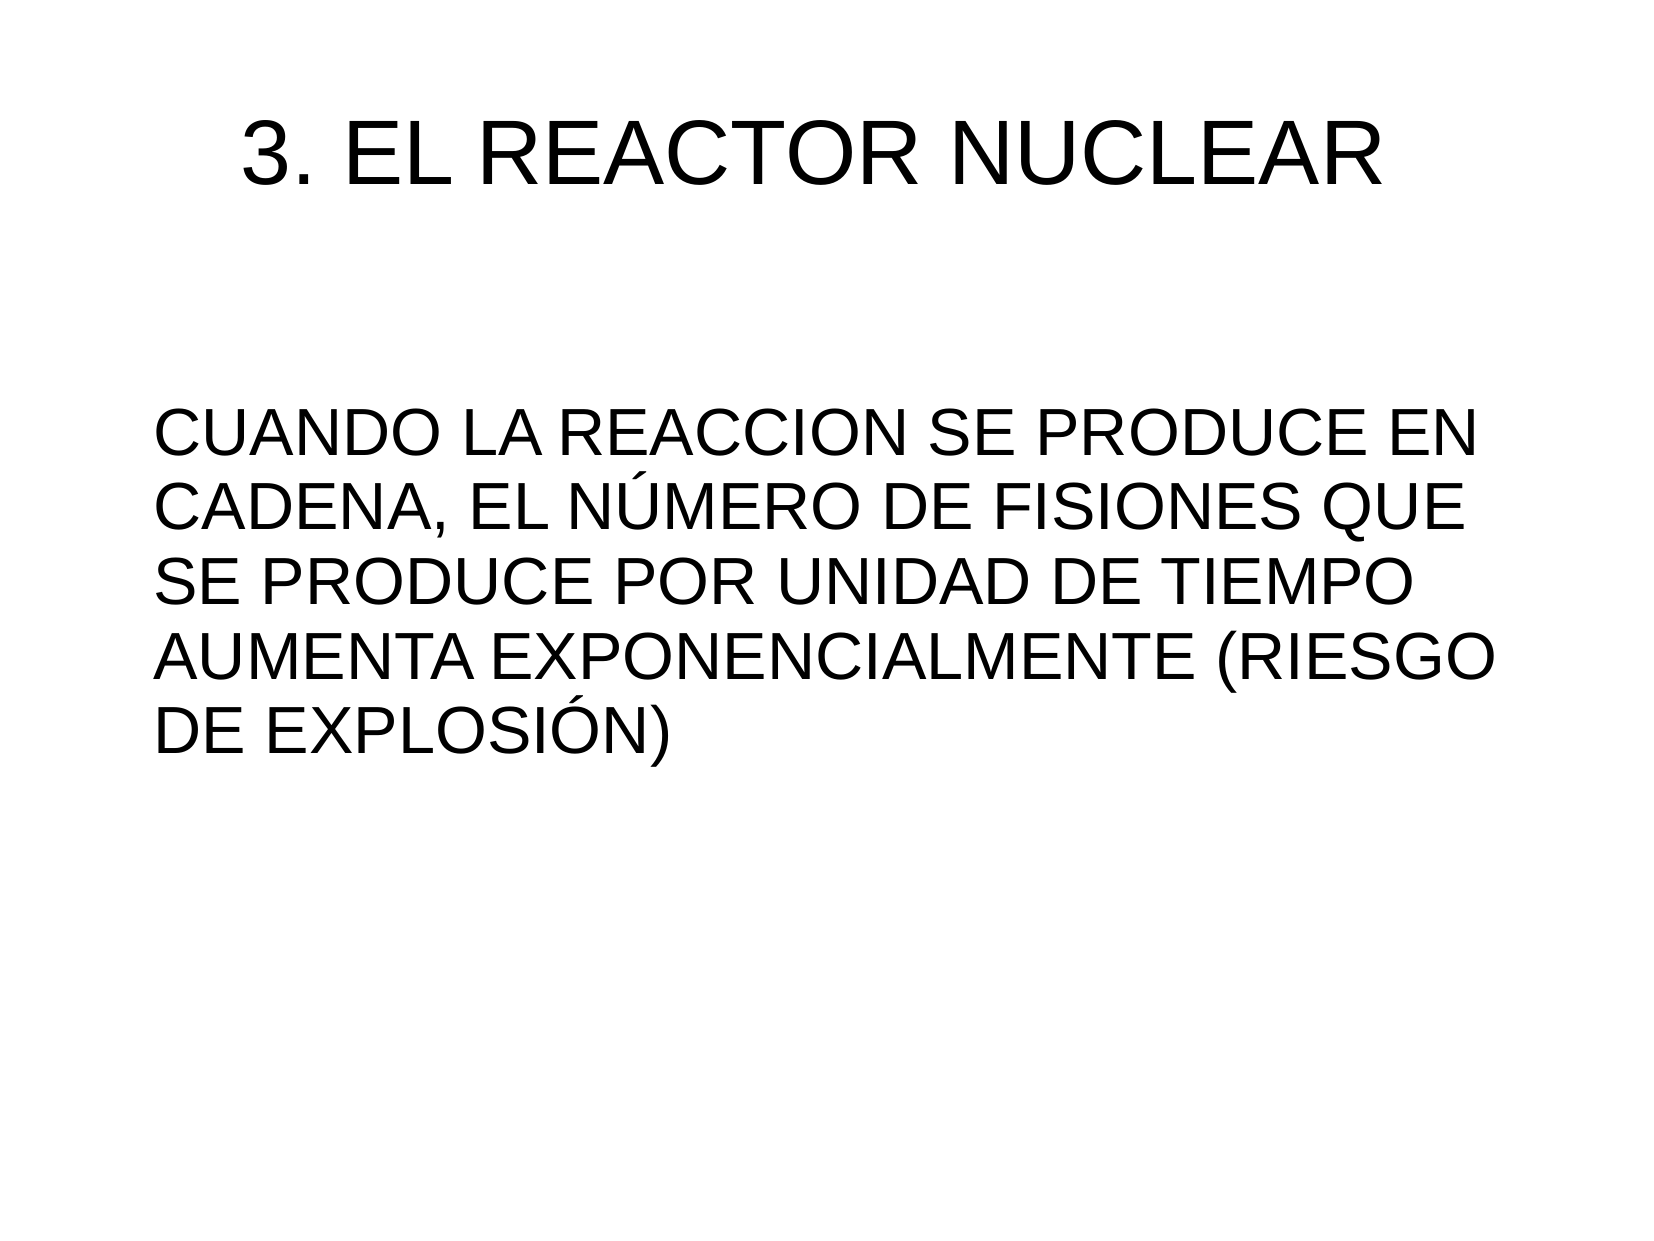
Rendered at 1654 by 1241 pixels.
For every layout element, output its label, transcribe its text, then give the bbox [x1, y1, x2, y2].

list CUANDO LA REACCION SE PRODUCE EN CADENA, EL NÚMERO DE FISIONES QUE SE PRODUCE POR UNIDAD DE TIEMPO AUMENTA EXPONENCIALMENTE (RIESGO DE EXPLOSIÓN) [82, 290, 1571, 1109]
title 3. EL REACTOR NUCLEAR [82, 56, 1571, 250]
